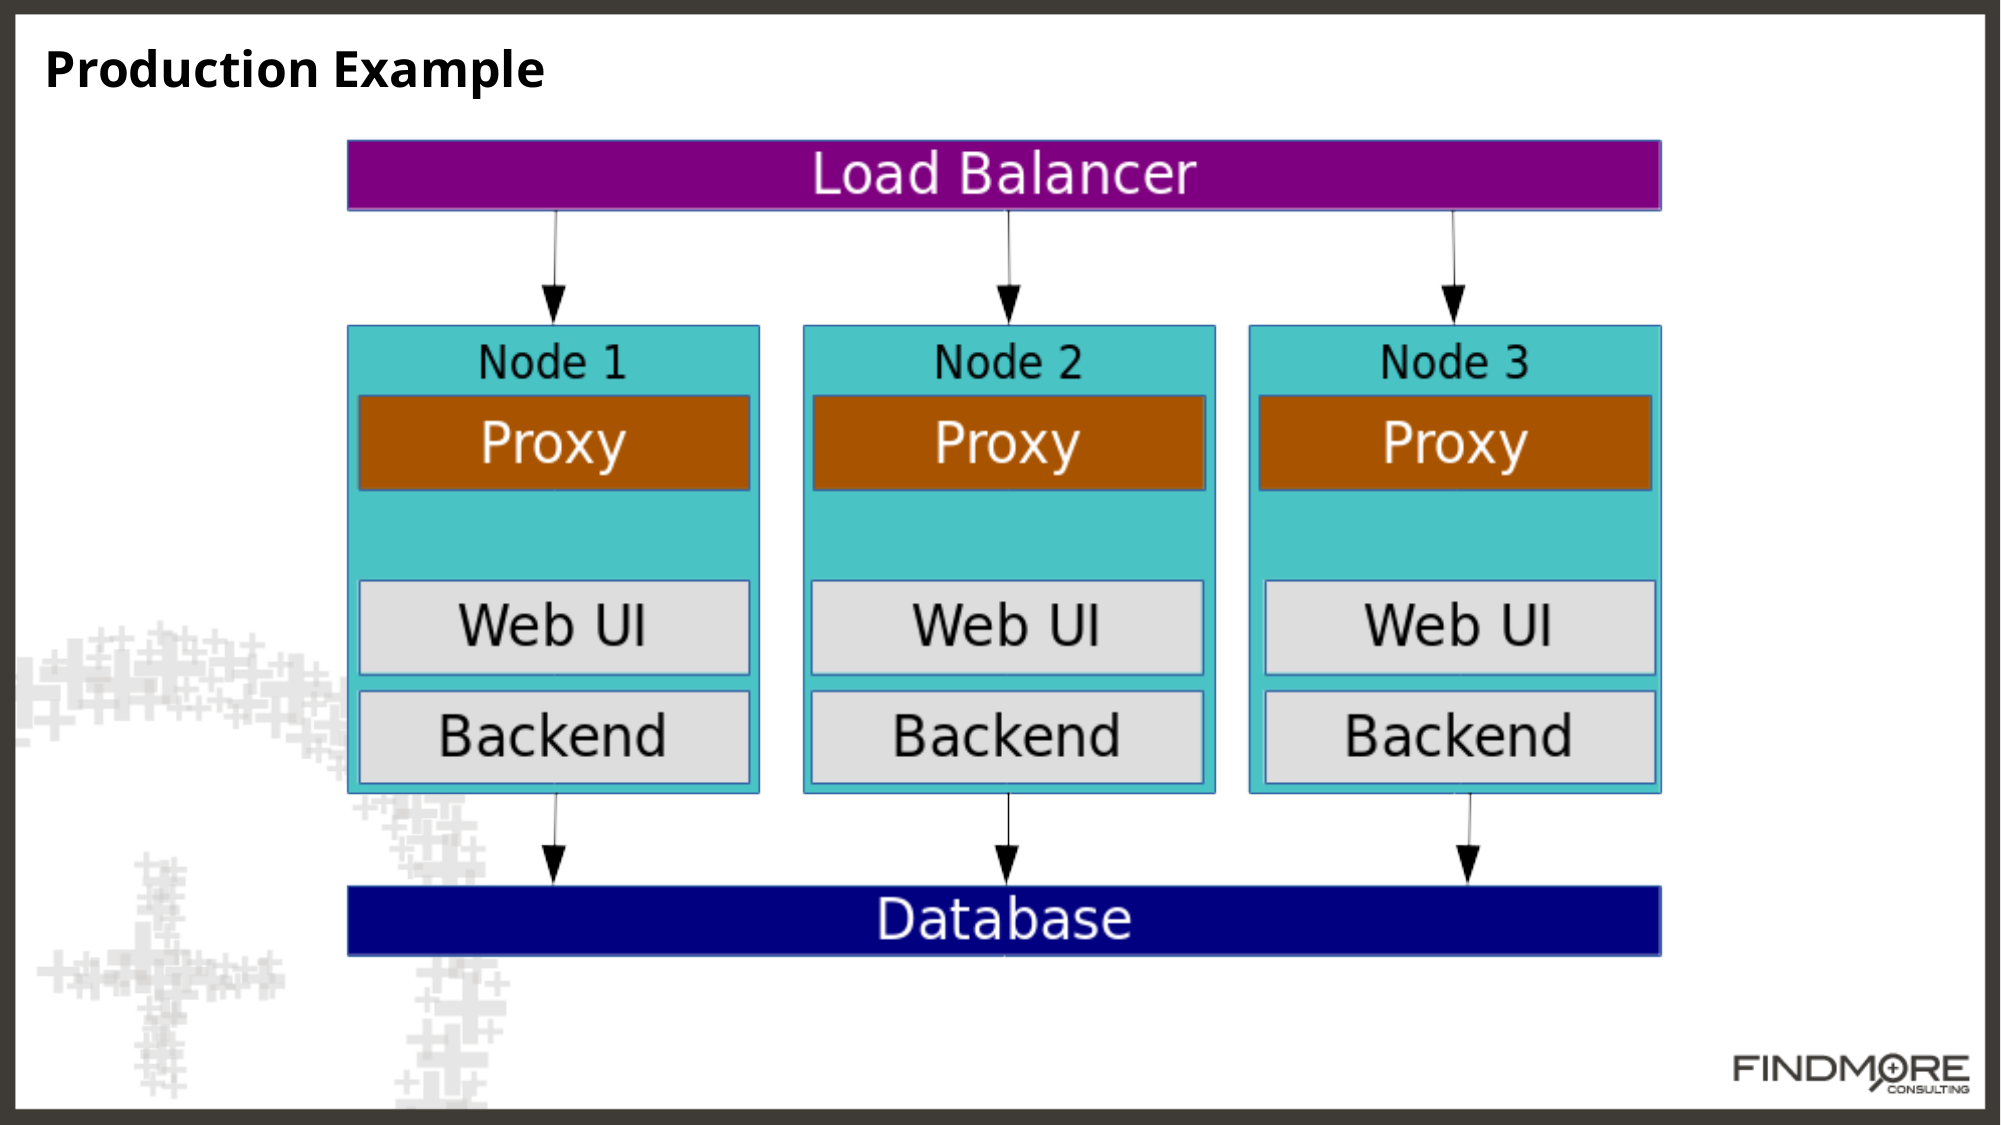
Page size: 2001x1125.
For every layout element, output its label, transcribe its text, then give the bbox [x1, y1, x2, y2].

text_box Production Example [29, 30, 1950, 124]
picture [0, 0, 2001, 1125]
